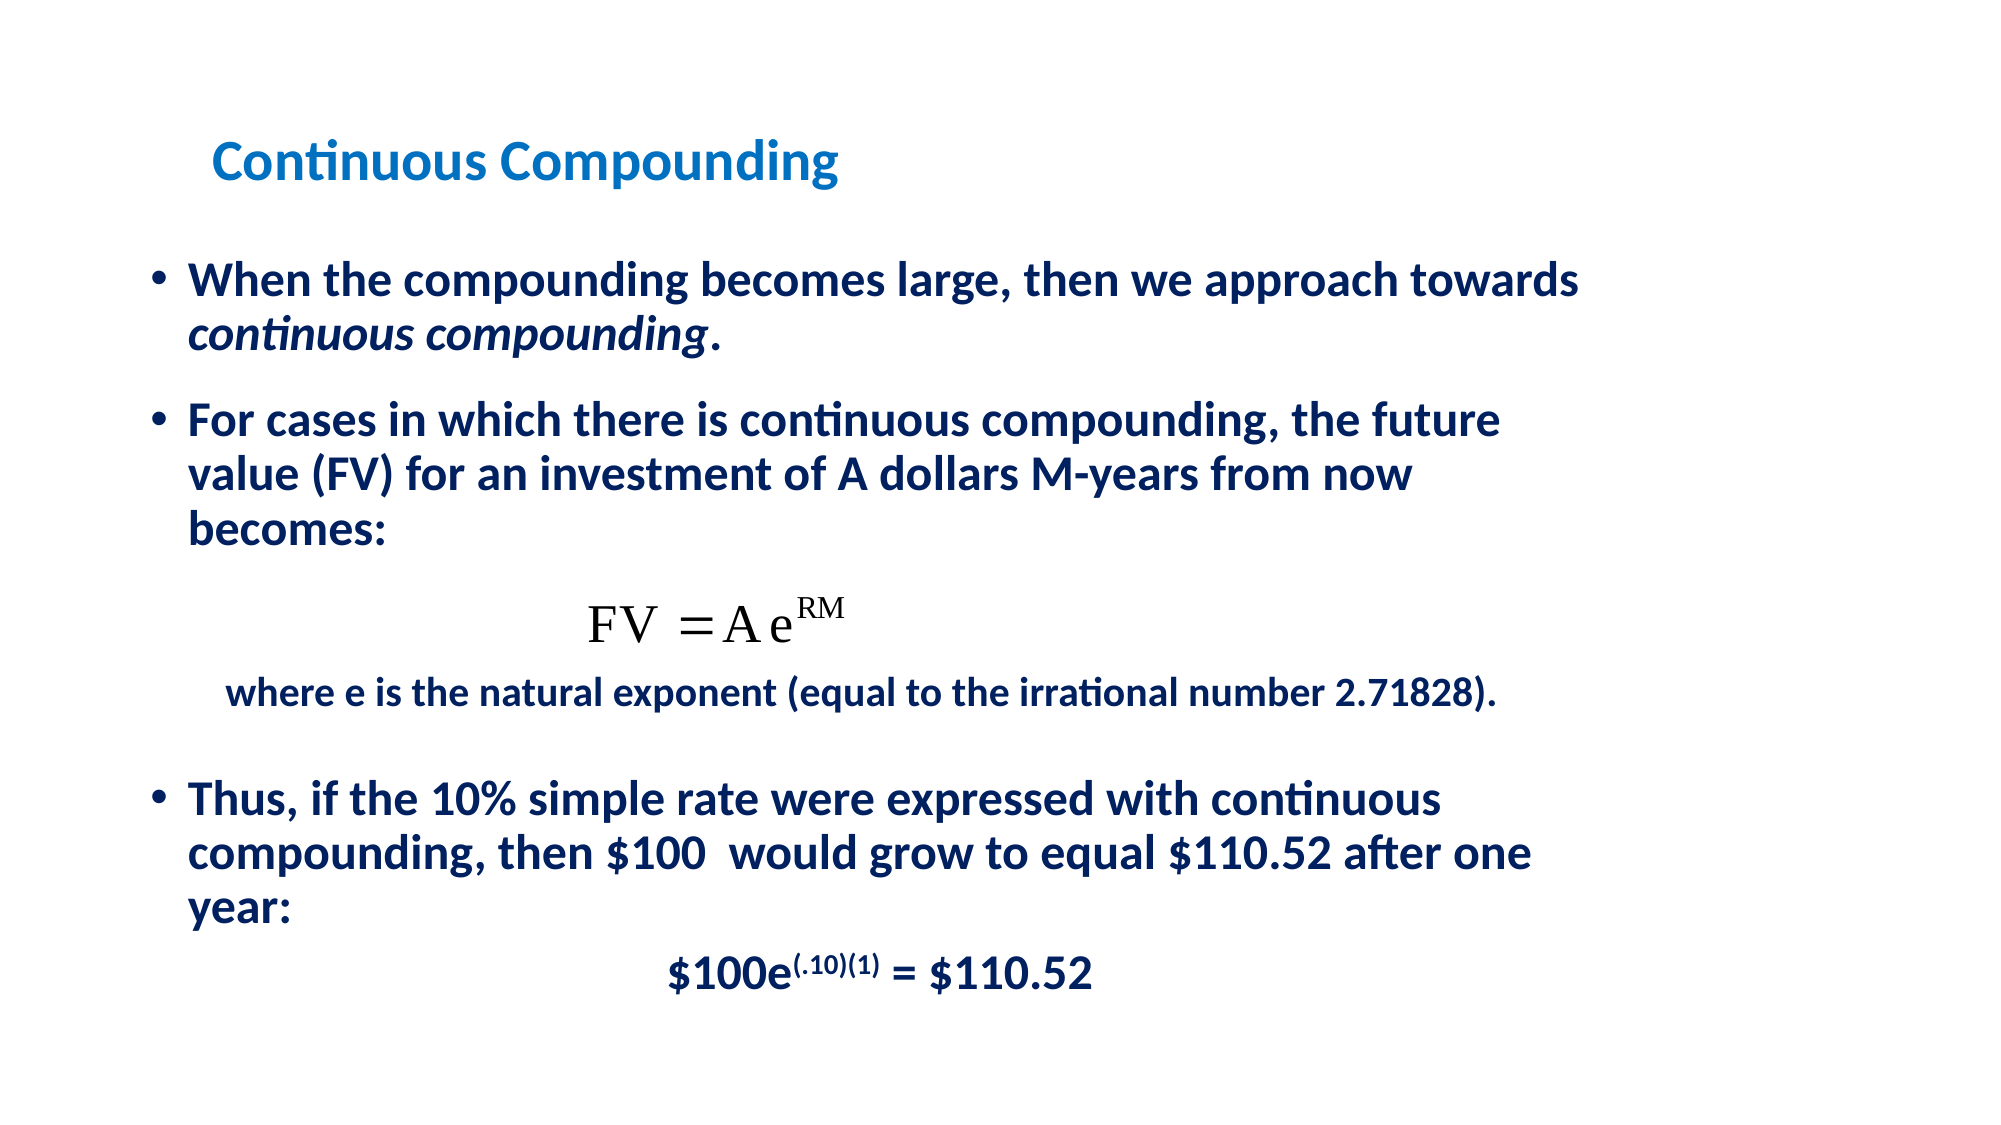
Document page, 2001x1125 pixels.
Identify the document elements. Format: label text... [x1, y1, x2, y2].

chart [579, 583, 857, 666]
text_box Continuous Compounding [197, 114, 1724, 200]
list When the compounding becomes large, then we approach towards continuous compounding. For cases in which there is continuous compounding, the future value (FV) for an investment of A dollars M-years from now becomes: where e is the natural exponent (equal to the irrational number 2.71828). Thus, if the 10% simple rate were expressed with continuous compounding, then $100 would grow to equal $110.52 after one year: $100e(.10)(1) = $110.52 [135, 245, 1624, 841]
